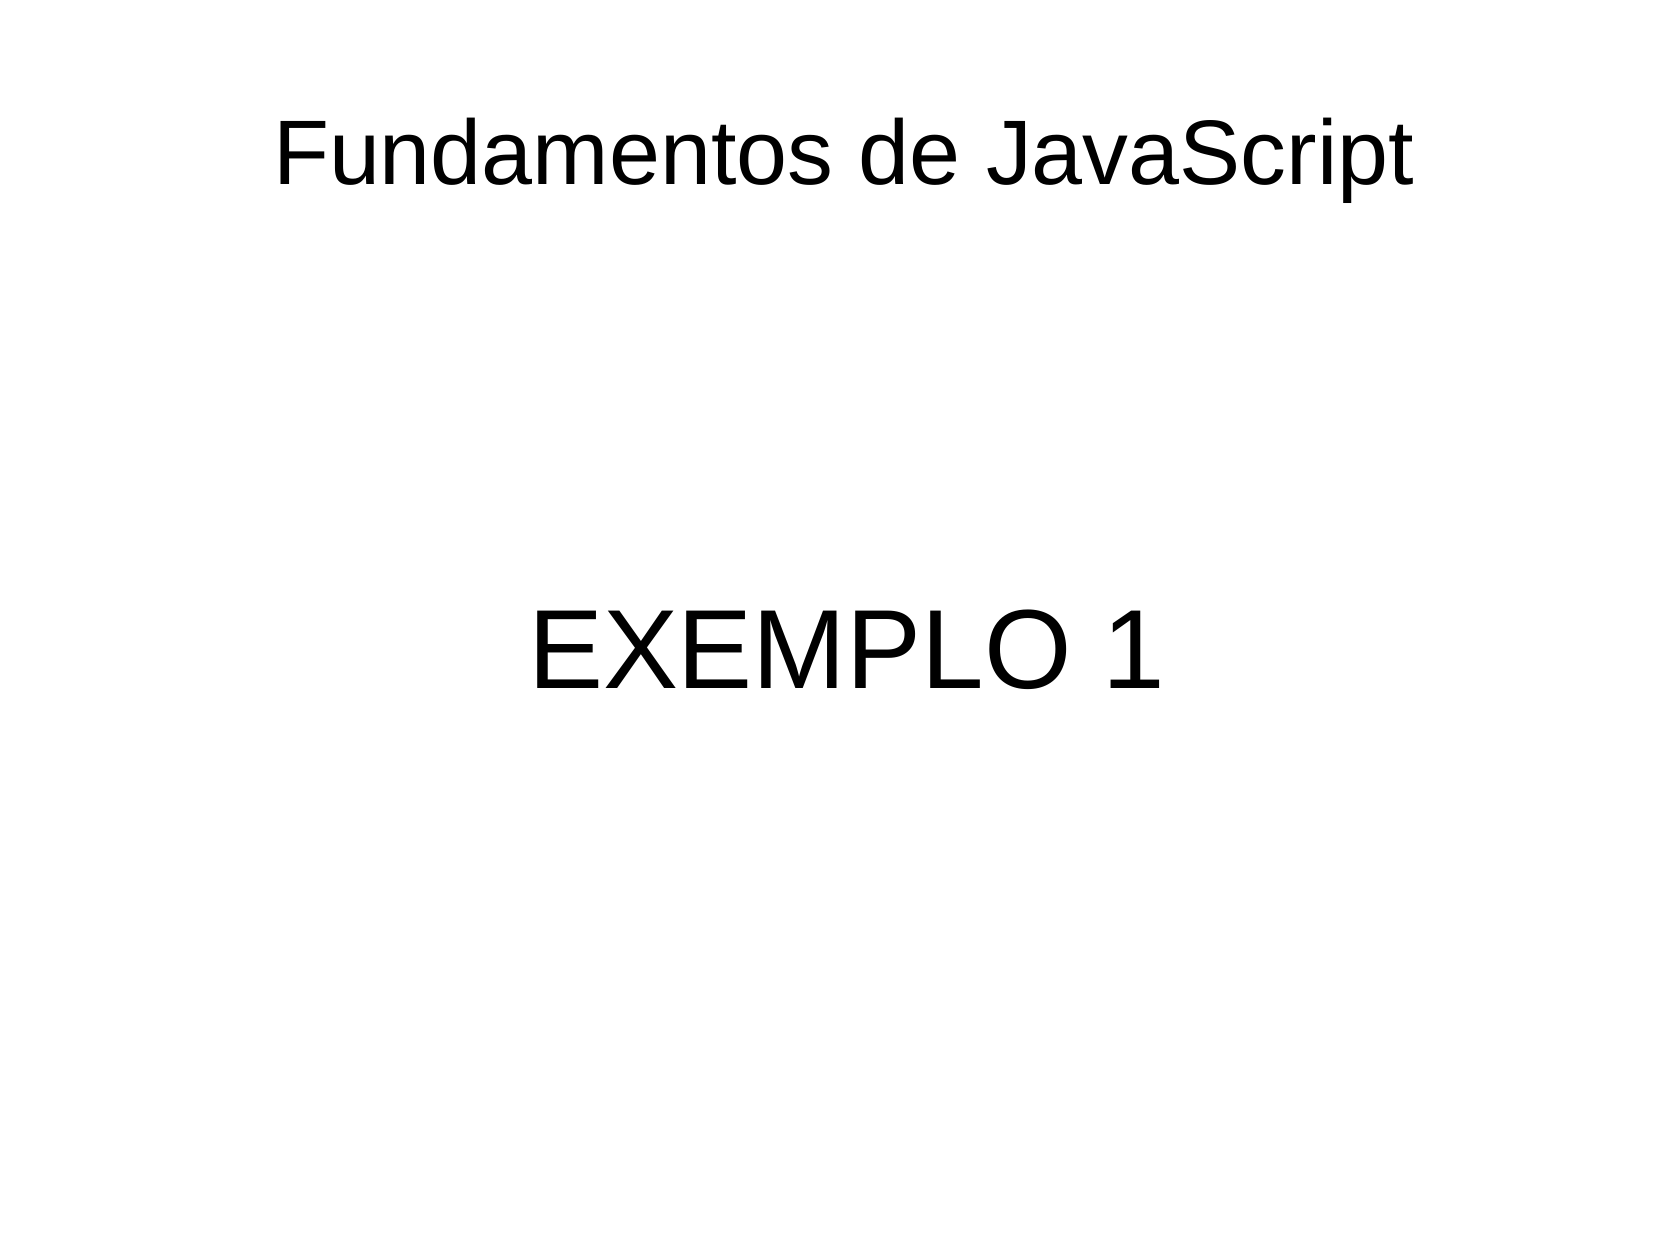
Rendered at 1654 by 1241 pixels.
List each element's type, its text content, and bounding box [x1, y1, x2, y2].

subtitle EXEMPLO 1 [82, 290, 1571, 1010]
title Fundamentos de JavaScript [82, 49, 1571, 257]
